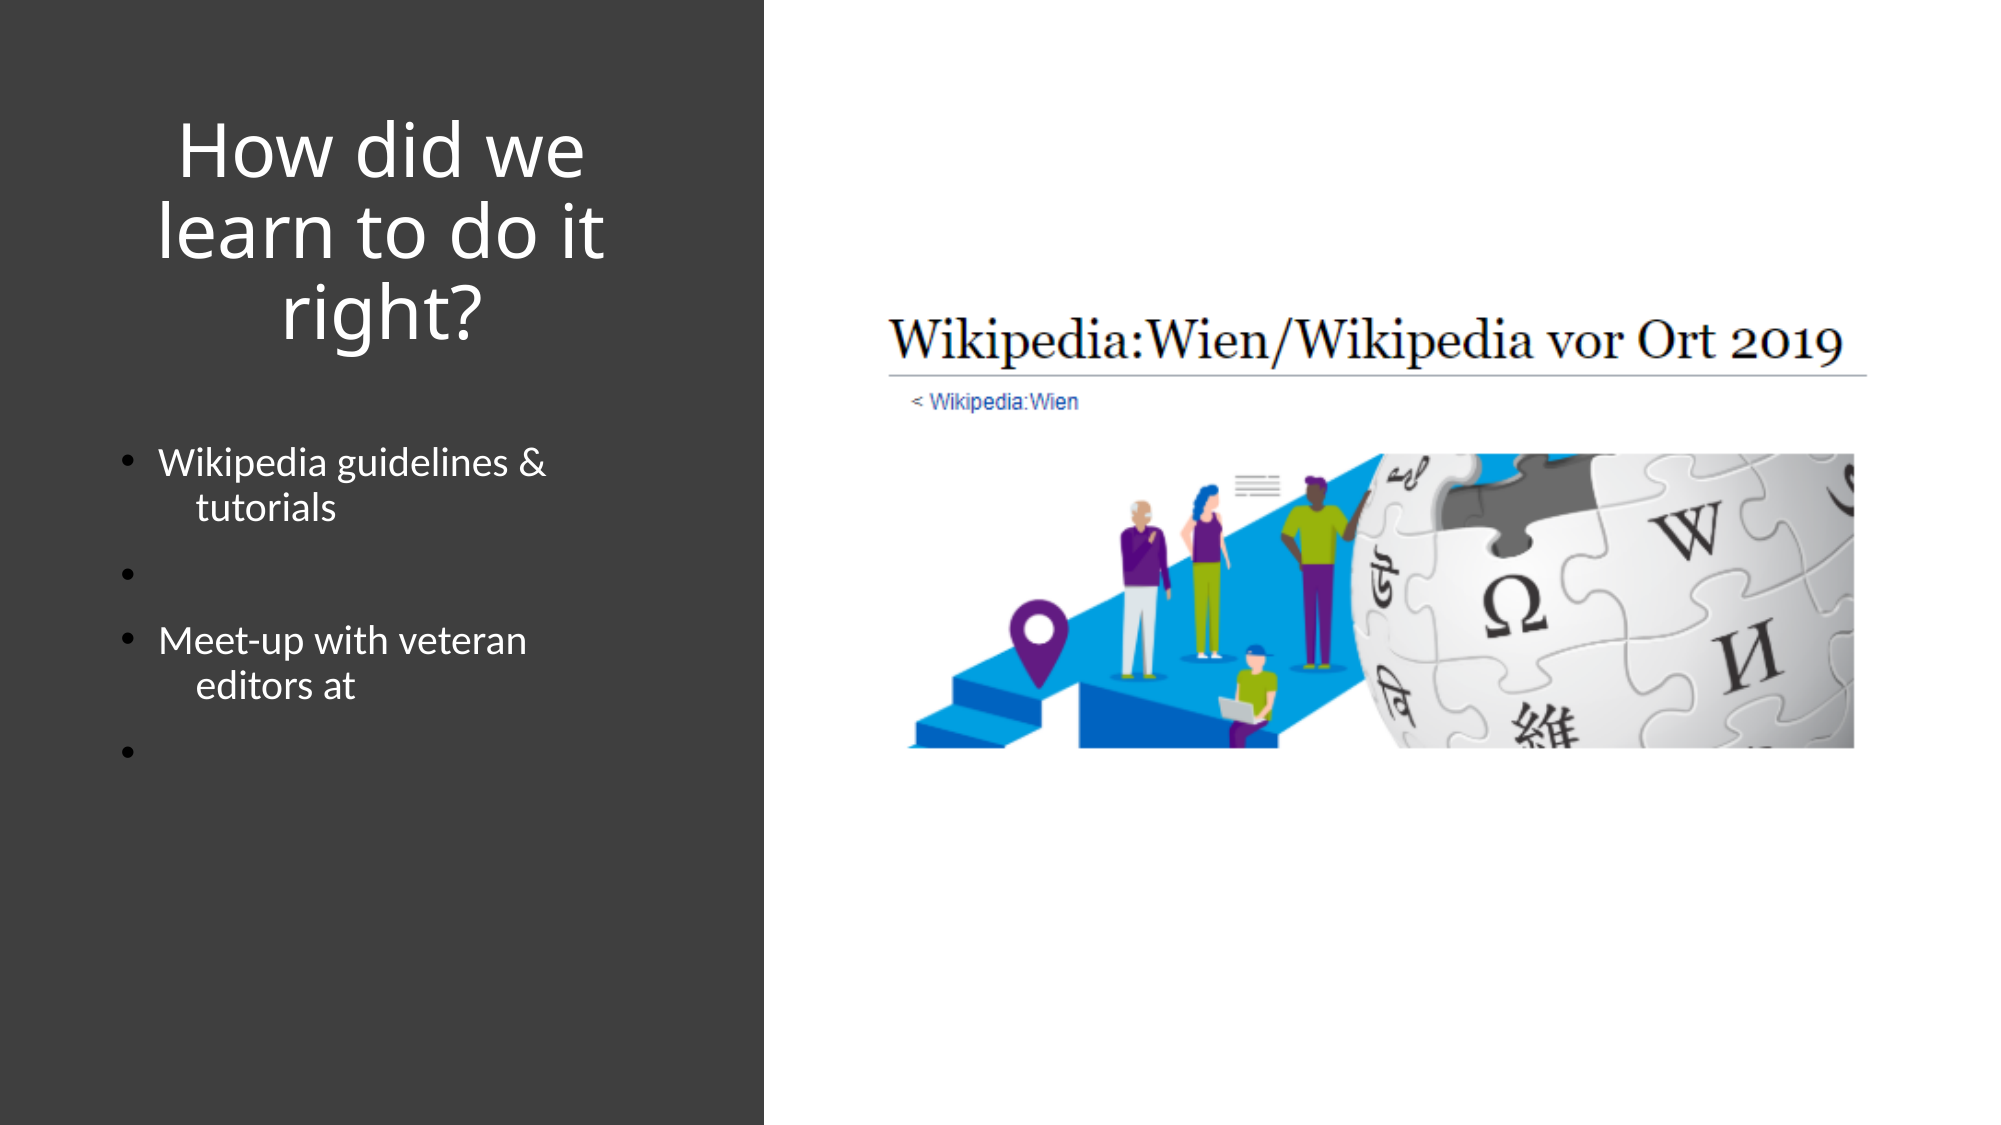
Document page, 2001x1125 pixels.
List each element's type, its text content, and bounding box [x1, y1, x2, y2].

title How did we learn to do it right? [105, 102, 658, 366]
list Wikipedia guidelines & tutorials Meet-up with veteran editors at [105, 432, 658, 994]
text_box [0, 0, 764, 1125]
picture [869, 296, 1895, 802]
